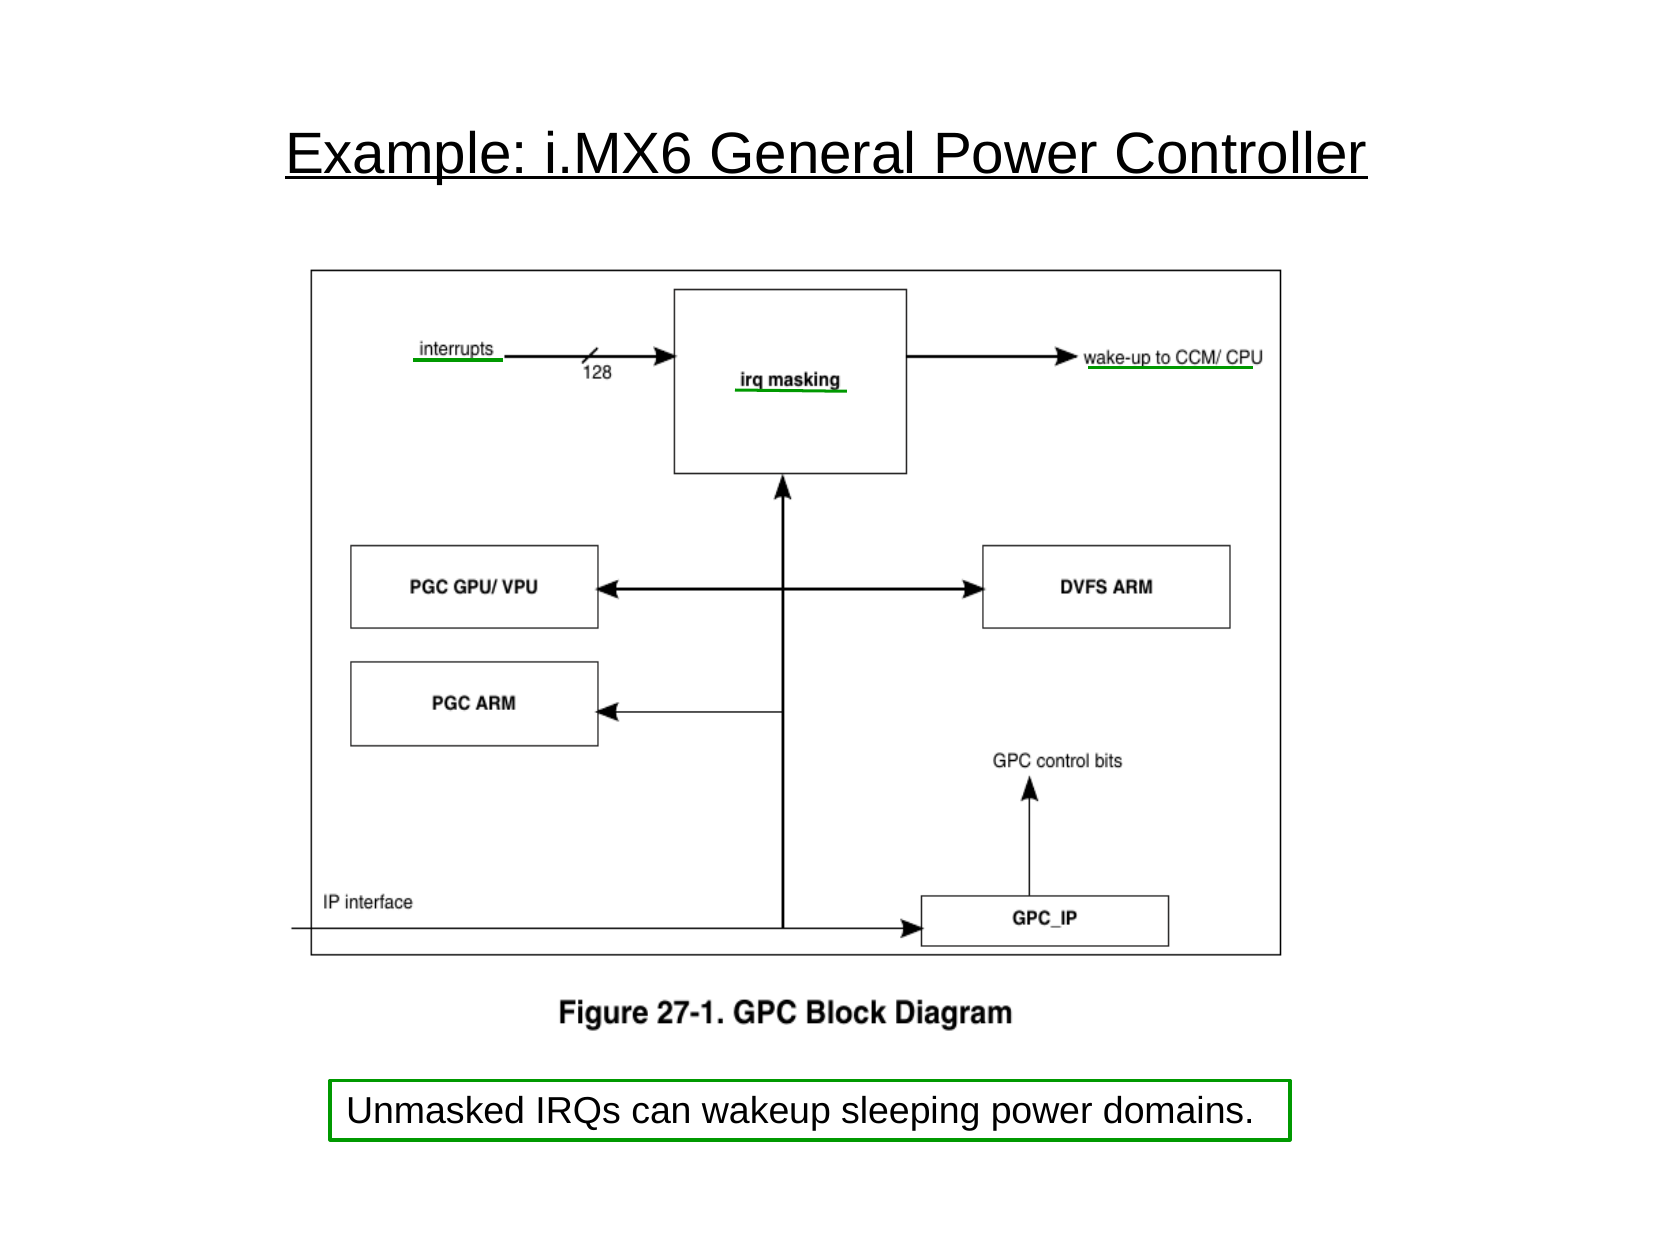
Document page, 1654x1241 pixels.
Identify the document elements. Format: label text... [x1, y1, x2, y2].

text_box Unmasked IRQs can wakeup sleeping power domains. [330, 1080, 1291, 1141]
picture [248, 239, 1366, 1075]
title Example: i.MX6 General Power Controller [82, 49, 1571, 257]
